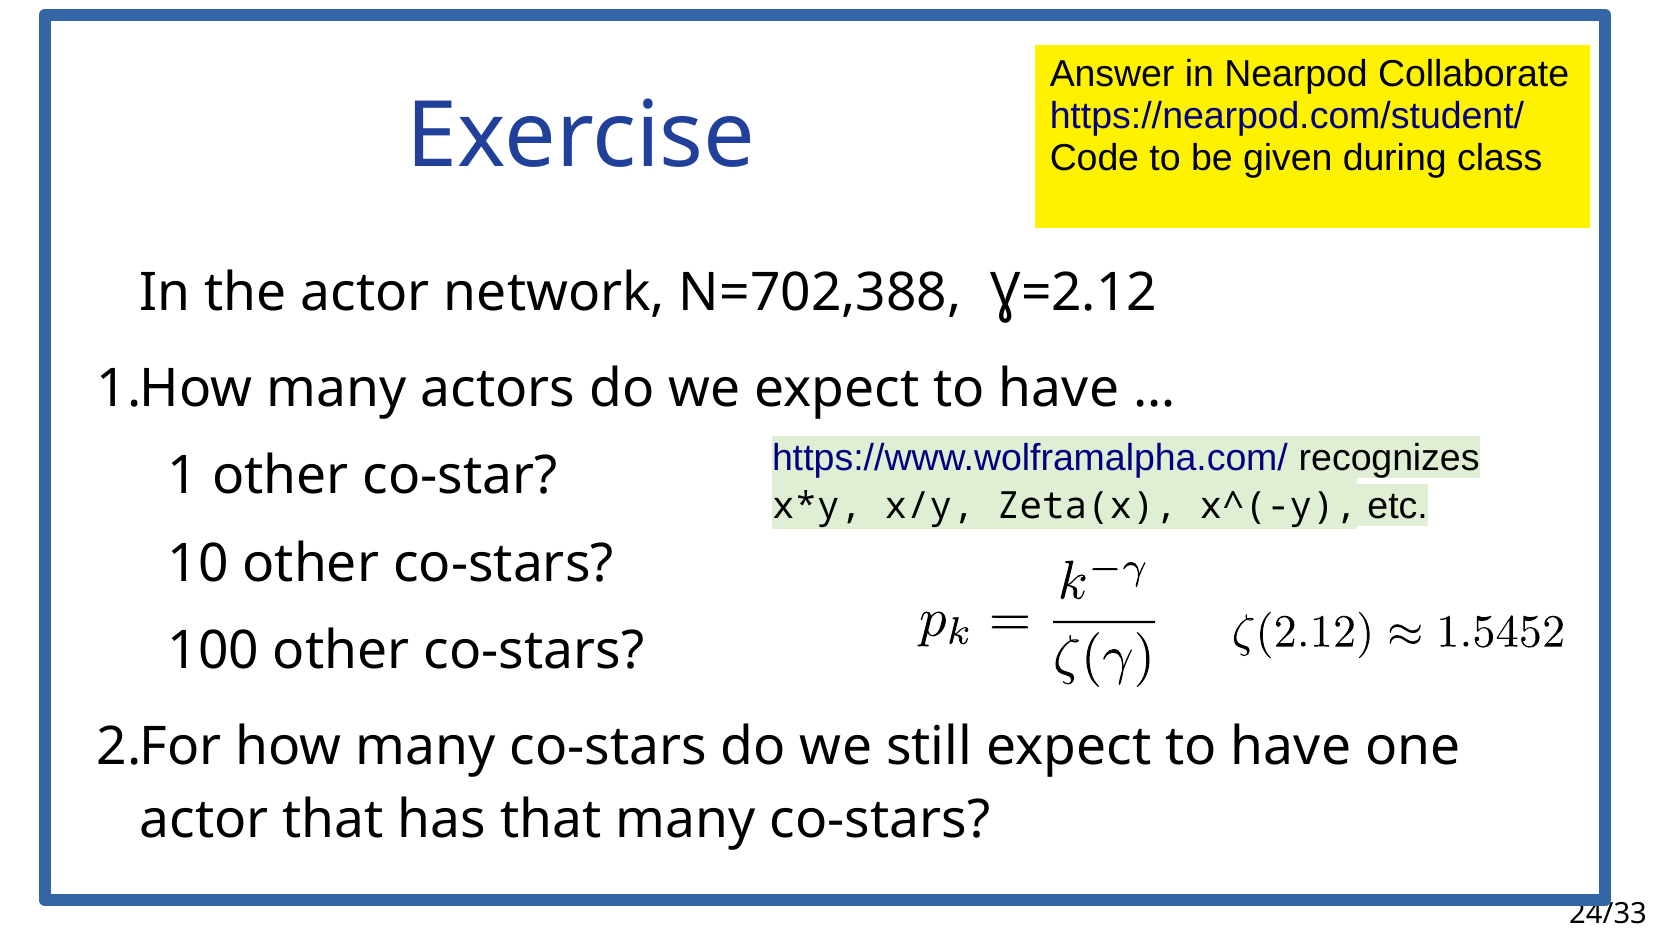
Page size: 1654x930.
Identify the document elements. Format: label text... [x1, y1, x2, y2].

text_box Answer in Nearpod Collaboratehttps://nearpod.com/student/ Code to be given during class [1035, 44, 1591, 228]
picture [1230, 610, 1567, 661]
text_box https://www.wolframalpha.com/ recognizes x*y, x/y, Zeta(x), x^(-y), etc. [757, 428, 1533, 574]
title Exercise [82, 21, 1081, 243]
list In the actor network, N=702,388, Ɣ=2.12 How many actors do we expect to have … 1 other co-star? 10 other co-stars? 100 other co-stars? For how many co-stars do we still expect to have one actor that has that many co-stars? [82, 252, 1571, 856]
text_box [917, 574, 1156, 687]
